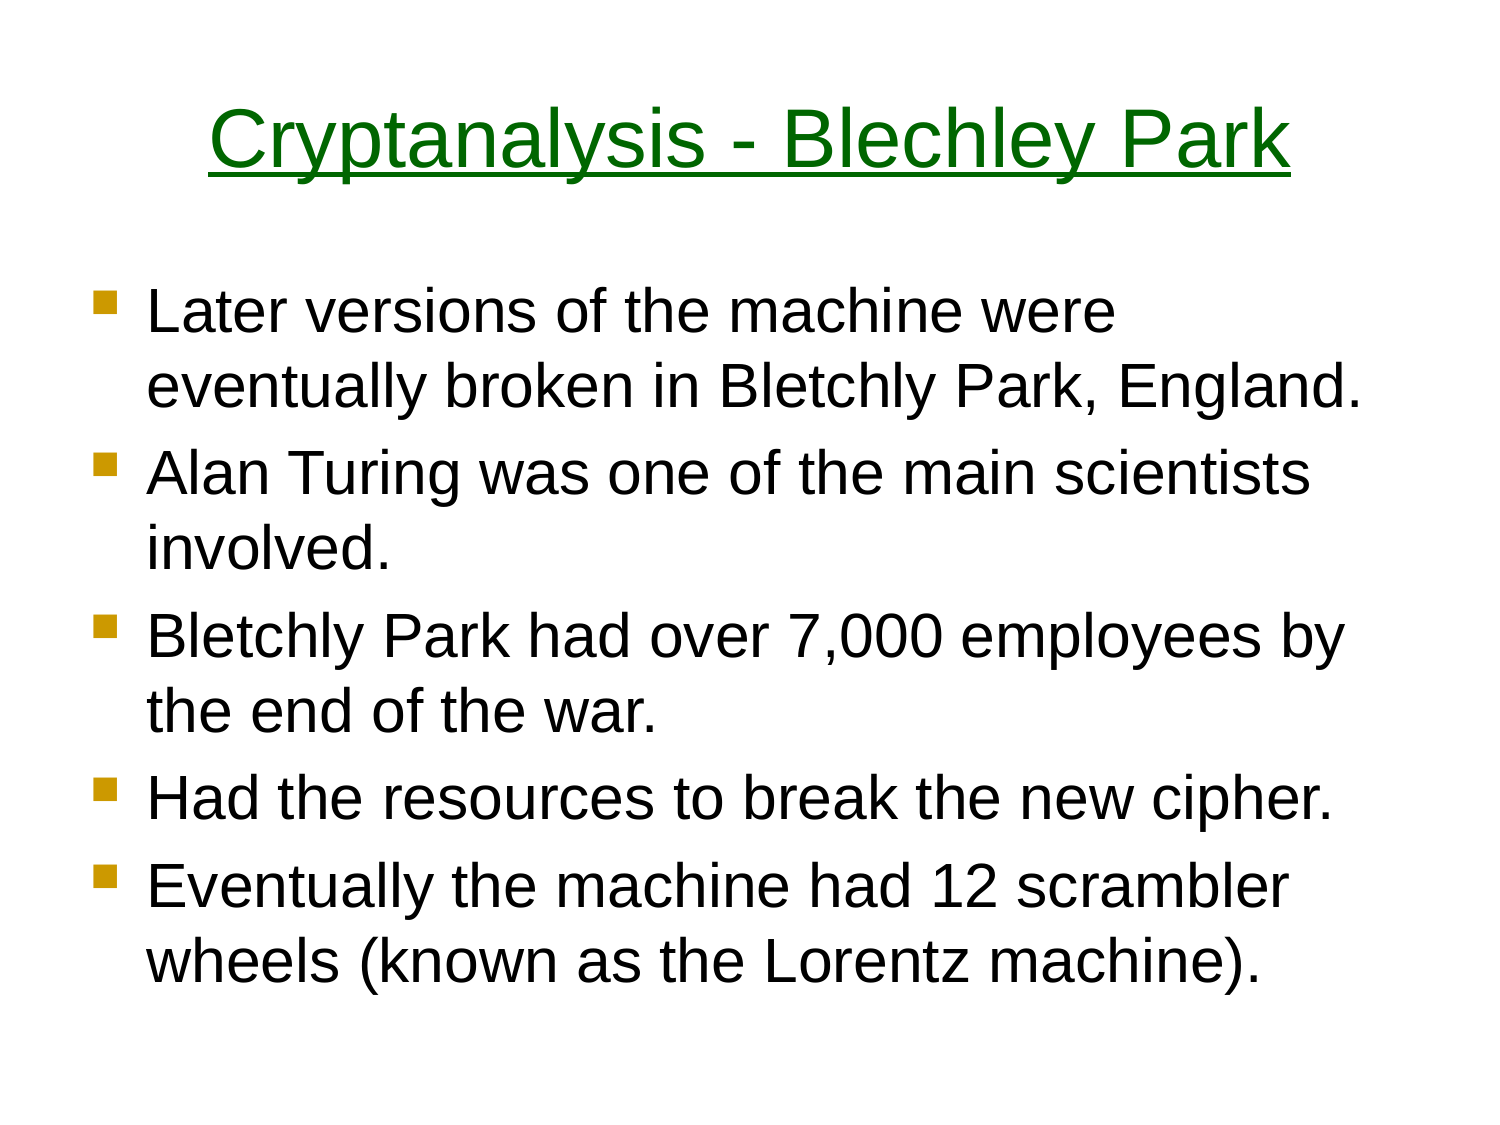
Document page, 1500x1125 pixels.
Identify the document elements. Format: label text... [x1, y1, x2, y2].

title Cryptanalysis - Blechley Park [75, 88, 1425, 190]
list Later versions of the machine were eventually broken in Bletchly Park, England. Alan Turing was one of the main scientists involved. Bletchly Park had over 7,000 employees by the end of the war. Had the resources to break the new cipher. Eventually the machine had 12 scrambler wheels (known as the Lorentz machine). [75, 262, 1425, 1006]
